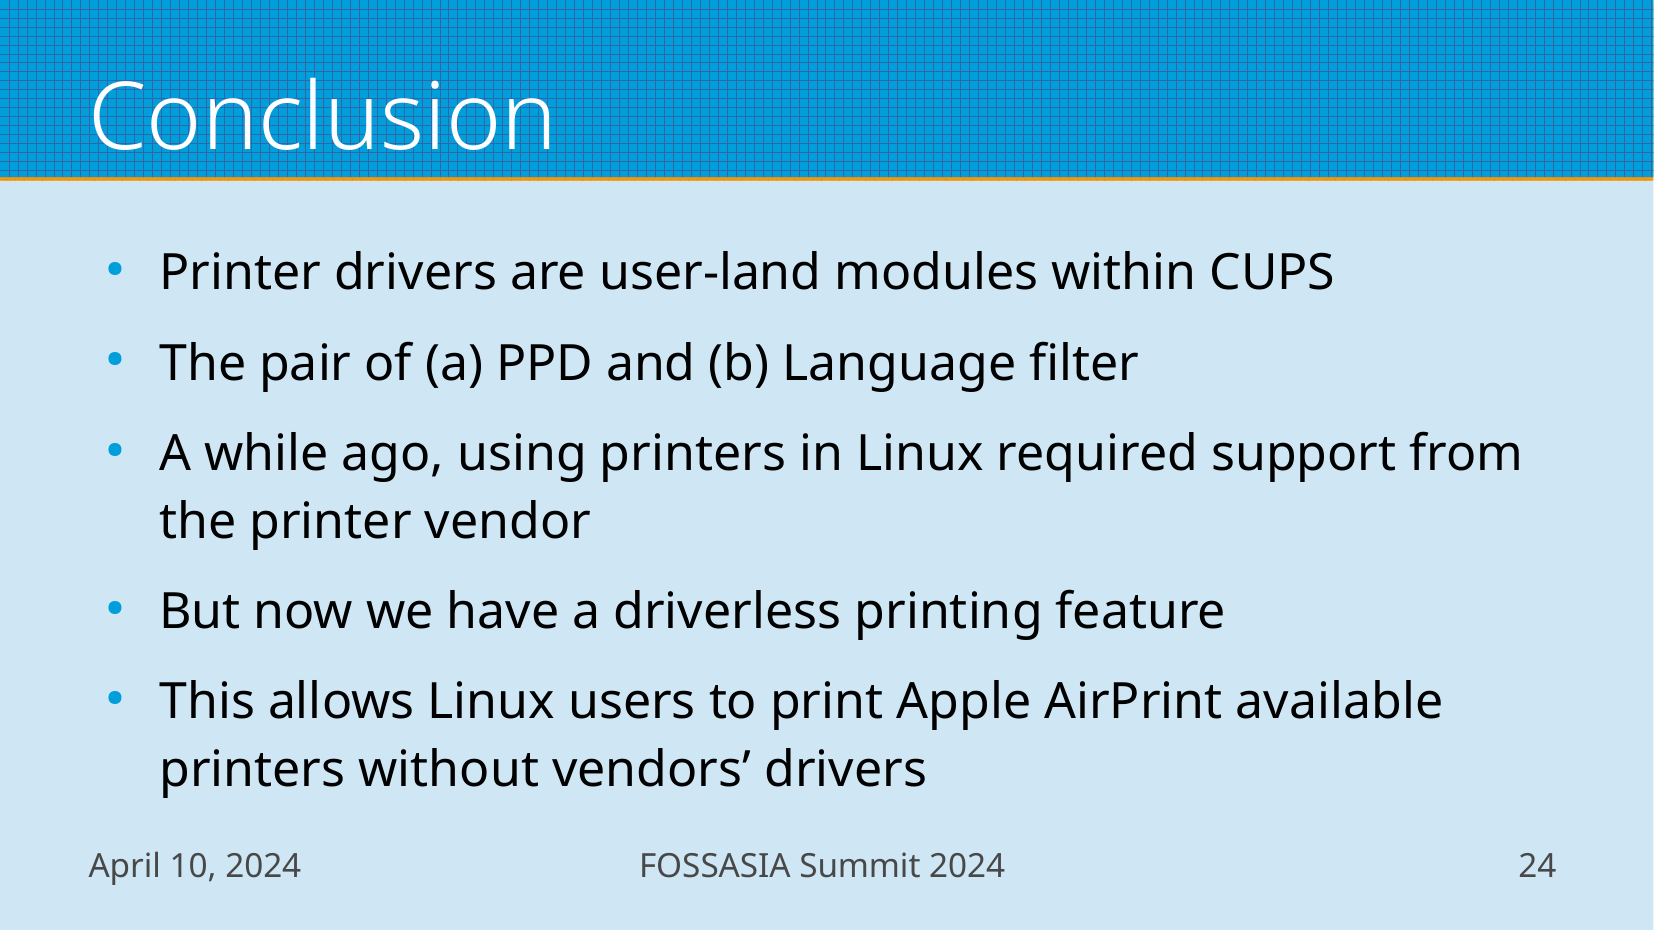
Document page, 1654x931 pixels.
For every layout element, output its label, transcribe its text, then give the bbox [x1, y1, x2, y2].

list Printer drivers are user-land modules within CUPS The pair of (a) PPD and (b) Language filter A while ago, using printers in Linux required support from the printer vendor But now we have a driverless printing feature This allows Linux users to print Apple AirPrint available printers without vendors’ drivers [88, 236, 1565, 813]
title Conclusion [88, 14, 1565, 178]
